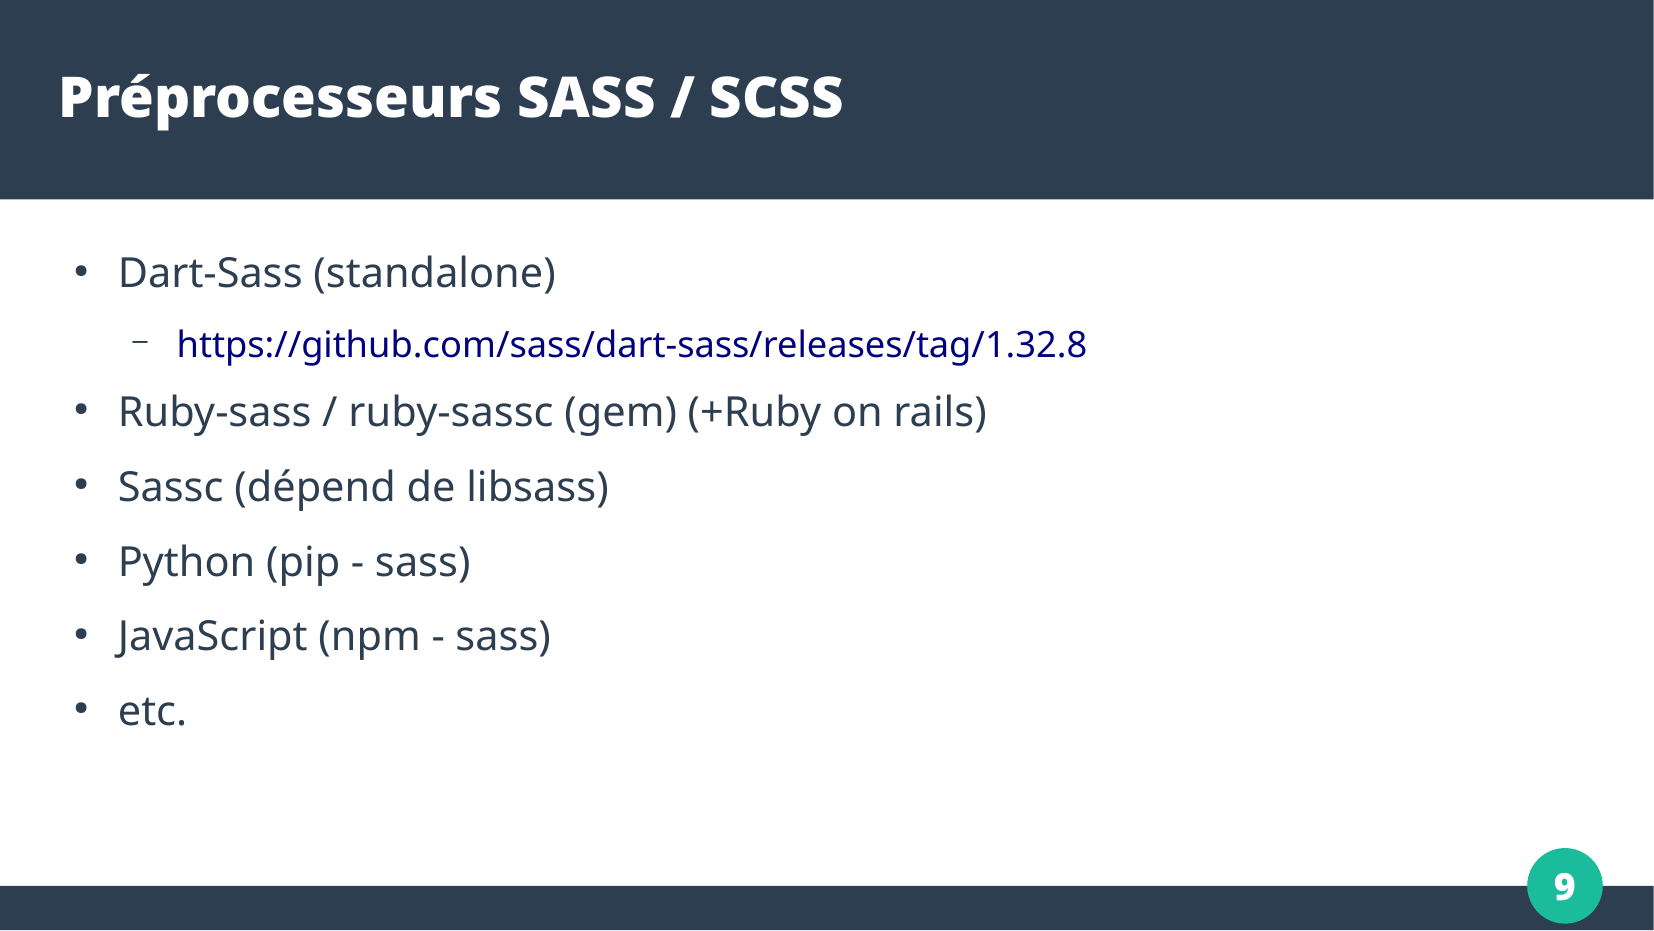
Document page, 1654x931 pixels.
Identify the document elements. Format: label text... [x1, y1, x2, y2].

title Préprocesseurs SASS / SCSS [59, 37, 1595, 156]
list Dart-Sass (standalone) https://github.com/sass/dart-sass/releases/tag/1.32.8 Ruby-sass / ruby-sassc (gem) (+Ruby on rails) Sassc (dépend de libsass) Python (pip - sass) JavaScript (npm - sass) etc. [59, 243, 1595, 739]
